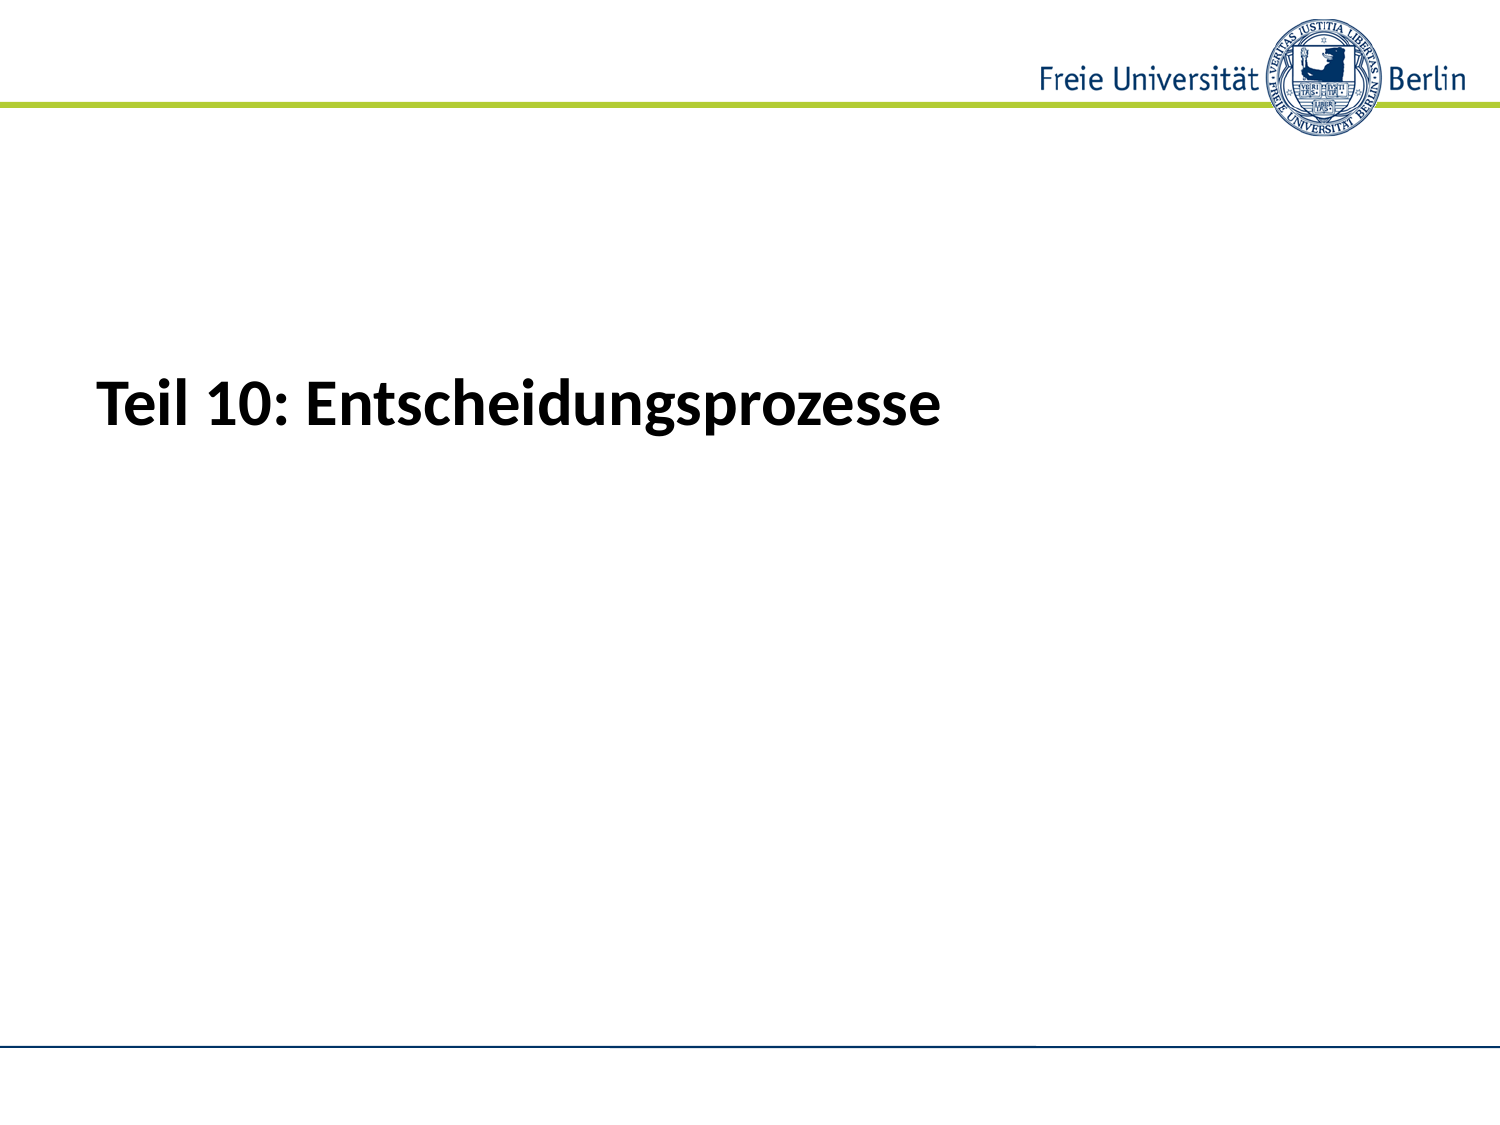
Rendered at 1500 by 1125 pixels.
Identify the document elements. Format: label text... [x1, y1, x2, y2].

picture [1033, 19, 1470, 137]
title Teil 10: Entscheidungsprozesse [96, 250, 1277, 546]
